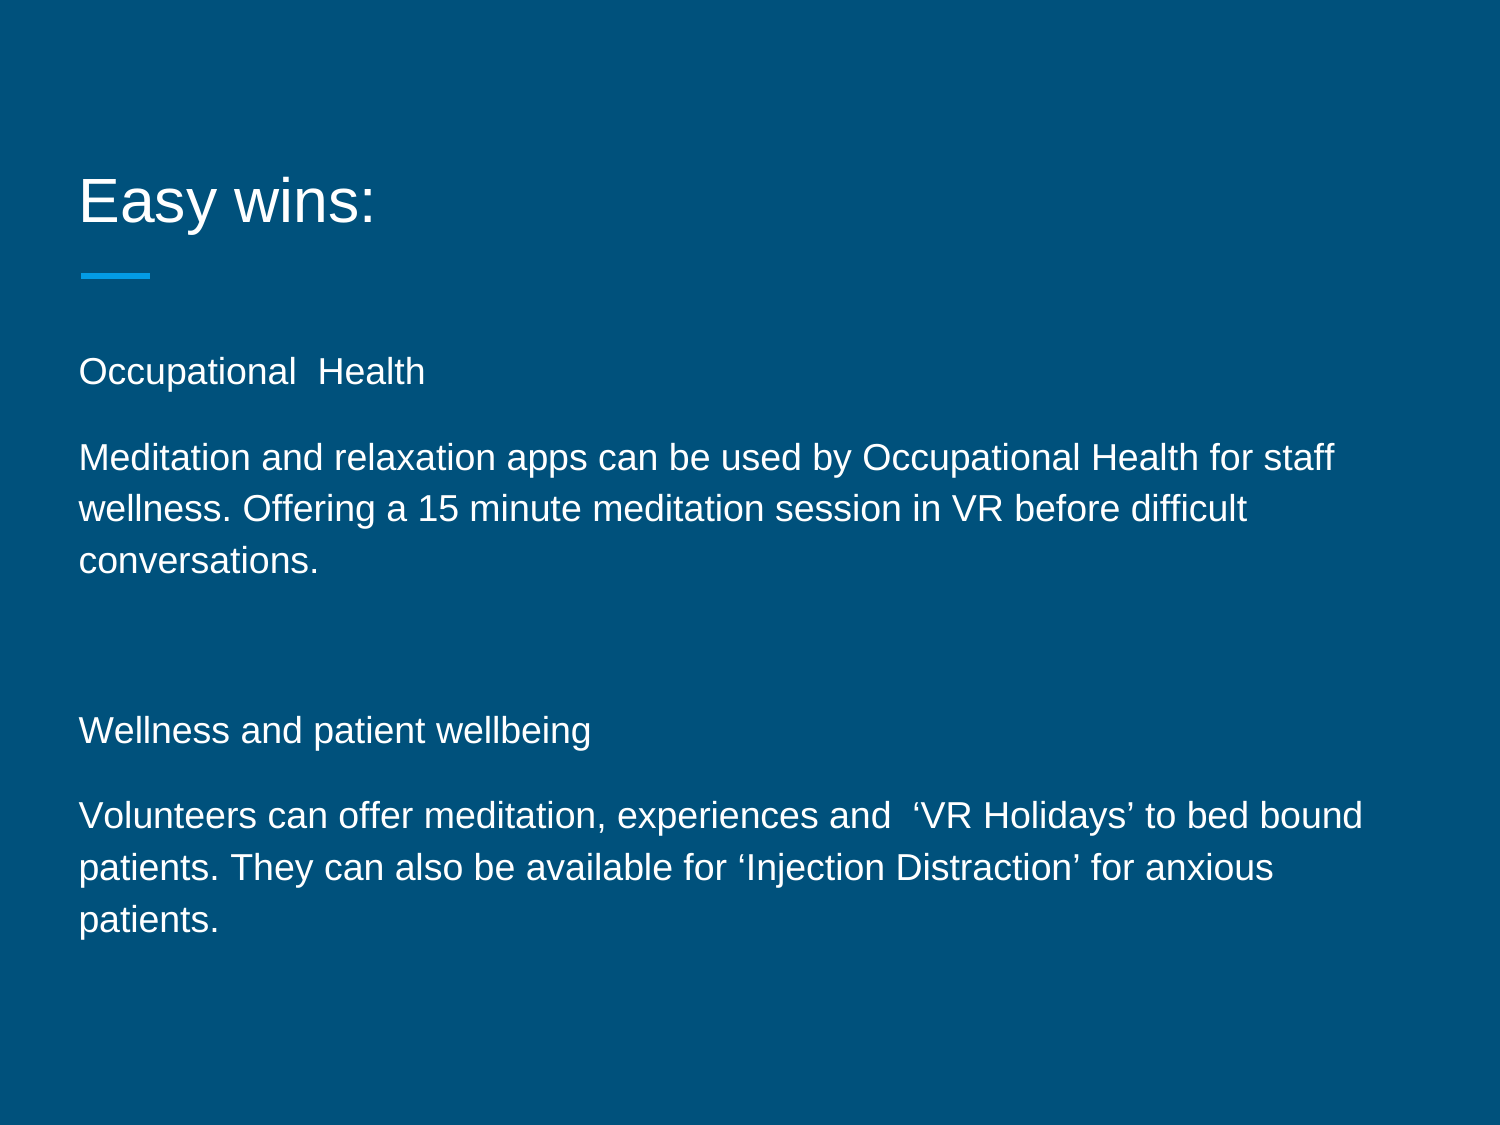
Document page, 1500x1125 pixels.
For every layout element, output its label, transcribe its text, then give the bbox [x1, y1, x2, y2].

list Occupational Health Meditation and relaxation apps can be used by Occupational Health for staff wellness. Offering a 15 minute meditation session in VR before difficult conversations. Wellness and patient wellbeing Volunteers can offer meditation, experiences and ‘VR Holidays’ to bed bound patients. They can also be available for ‘Injection Distraction’ for anxious patients. [63, 325, 1437, 1000]
title Easy wins: [63, 100, 1437, 251]
